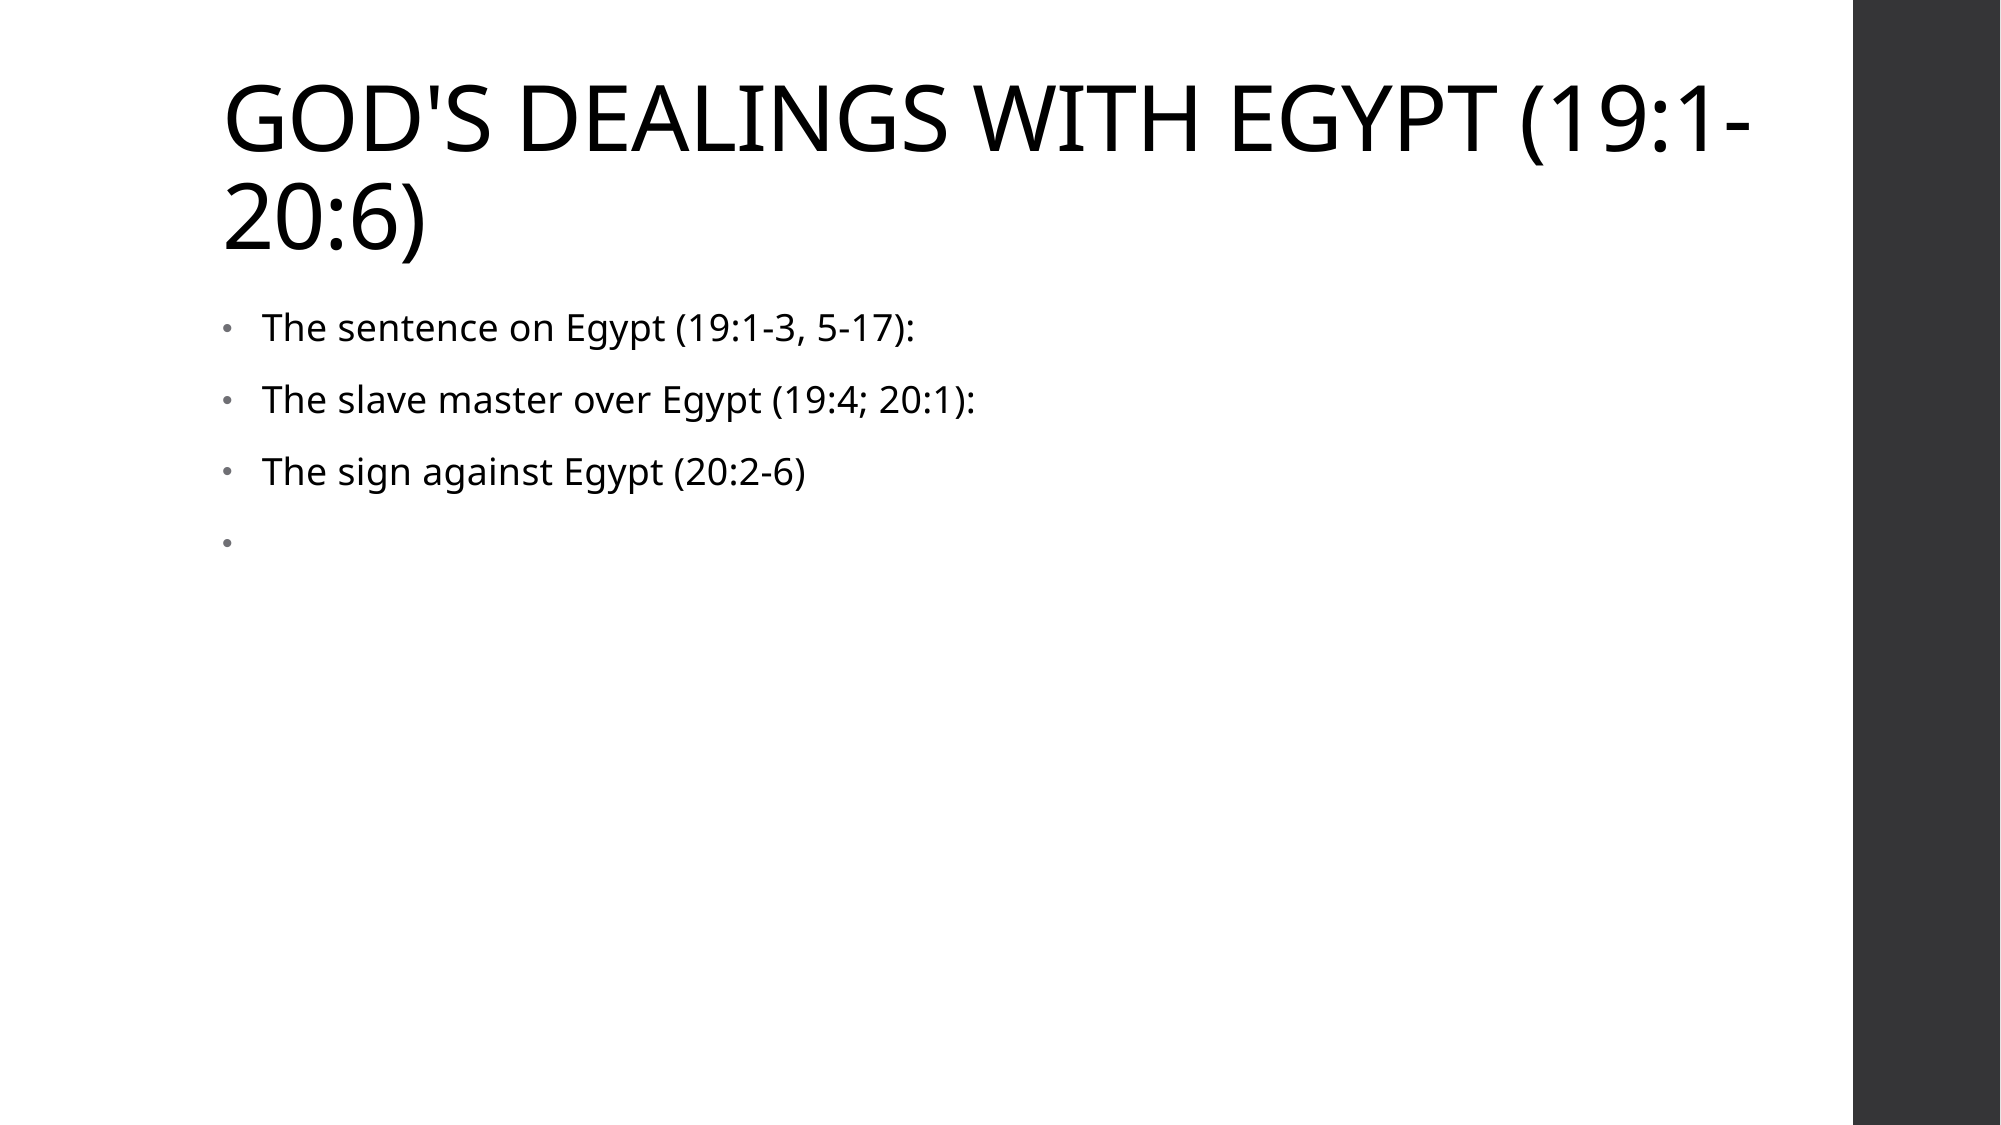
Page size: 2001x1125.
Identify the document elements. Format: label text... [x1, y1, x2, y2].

list The sentence on Egypt (19:1-3, 5-17): The slave master over Egypt (19:4; 20:1): The sign against Egypt (20:2-6) [206, 299, 1617, 1014]
title GOD'S DEALINGS WITH EGYPT (19:1-20:6) [206, 60, 1797, 278]
